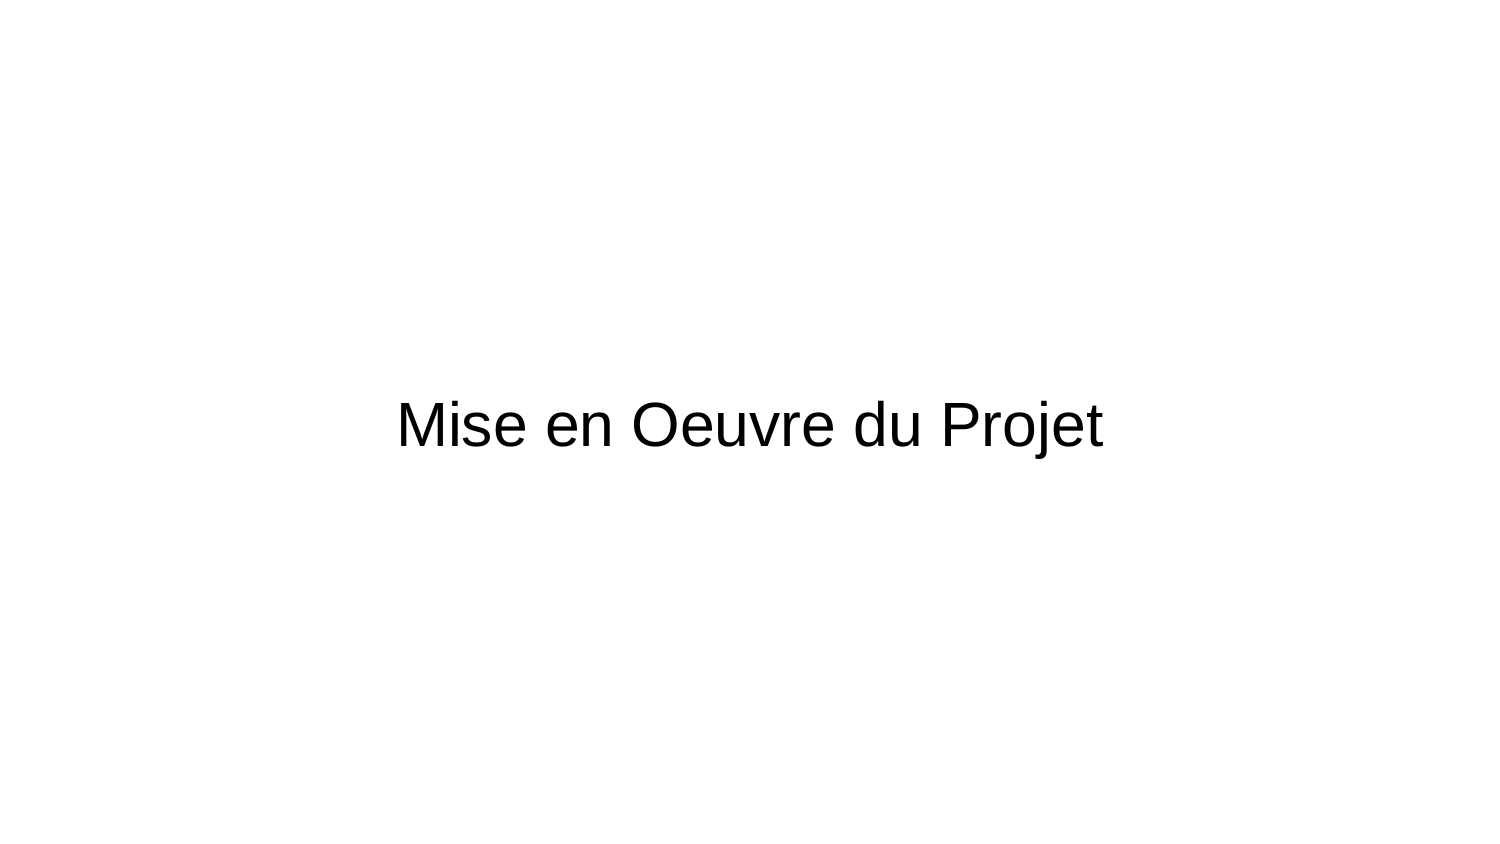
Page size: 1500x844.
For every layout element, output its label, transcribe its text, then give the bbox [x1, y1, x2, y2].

text_box Mise en Oeuvre du Projet [300, 368, 1200, 474]
